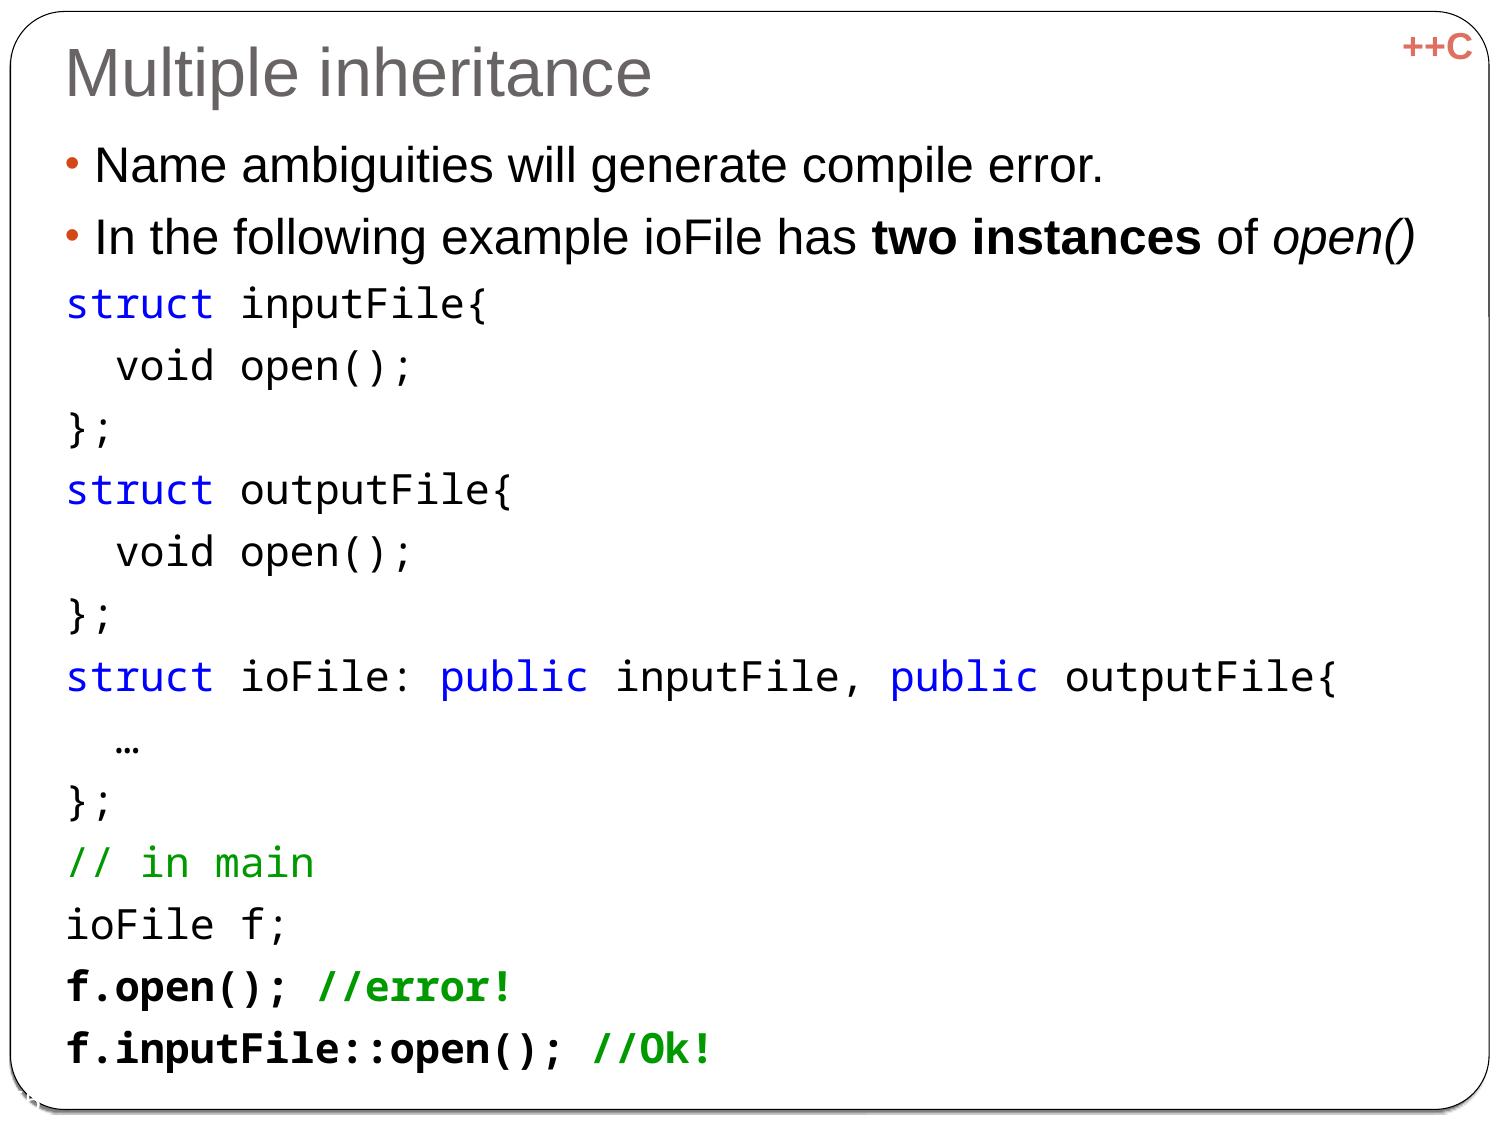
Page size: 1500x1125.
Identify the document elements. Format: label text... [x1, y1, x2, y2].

list Name ambiguities will generate compile error. In the following example ioFile has two instances of open() struct inputFile{ void open(); }; struct outputFile{ void open(); }; struct ioFile: public inputFile, public outputFile{ … }; // in main ioFile f; f.open(); //error! f.inputFile::open(); //Ok! [50, 125, 1450, 1025]
title Multiple inheritance [50, 20, 1450, 125]
slide_number <number> [0, 1074, 50, 1125]
